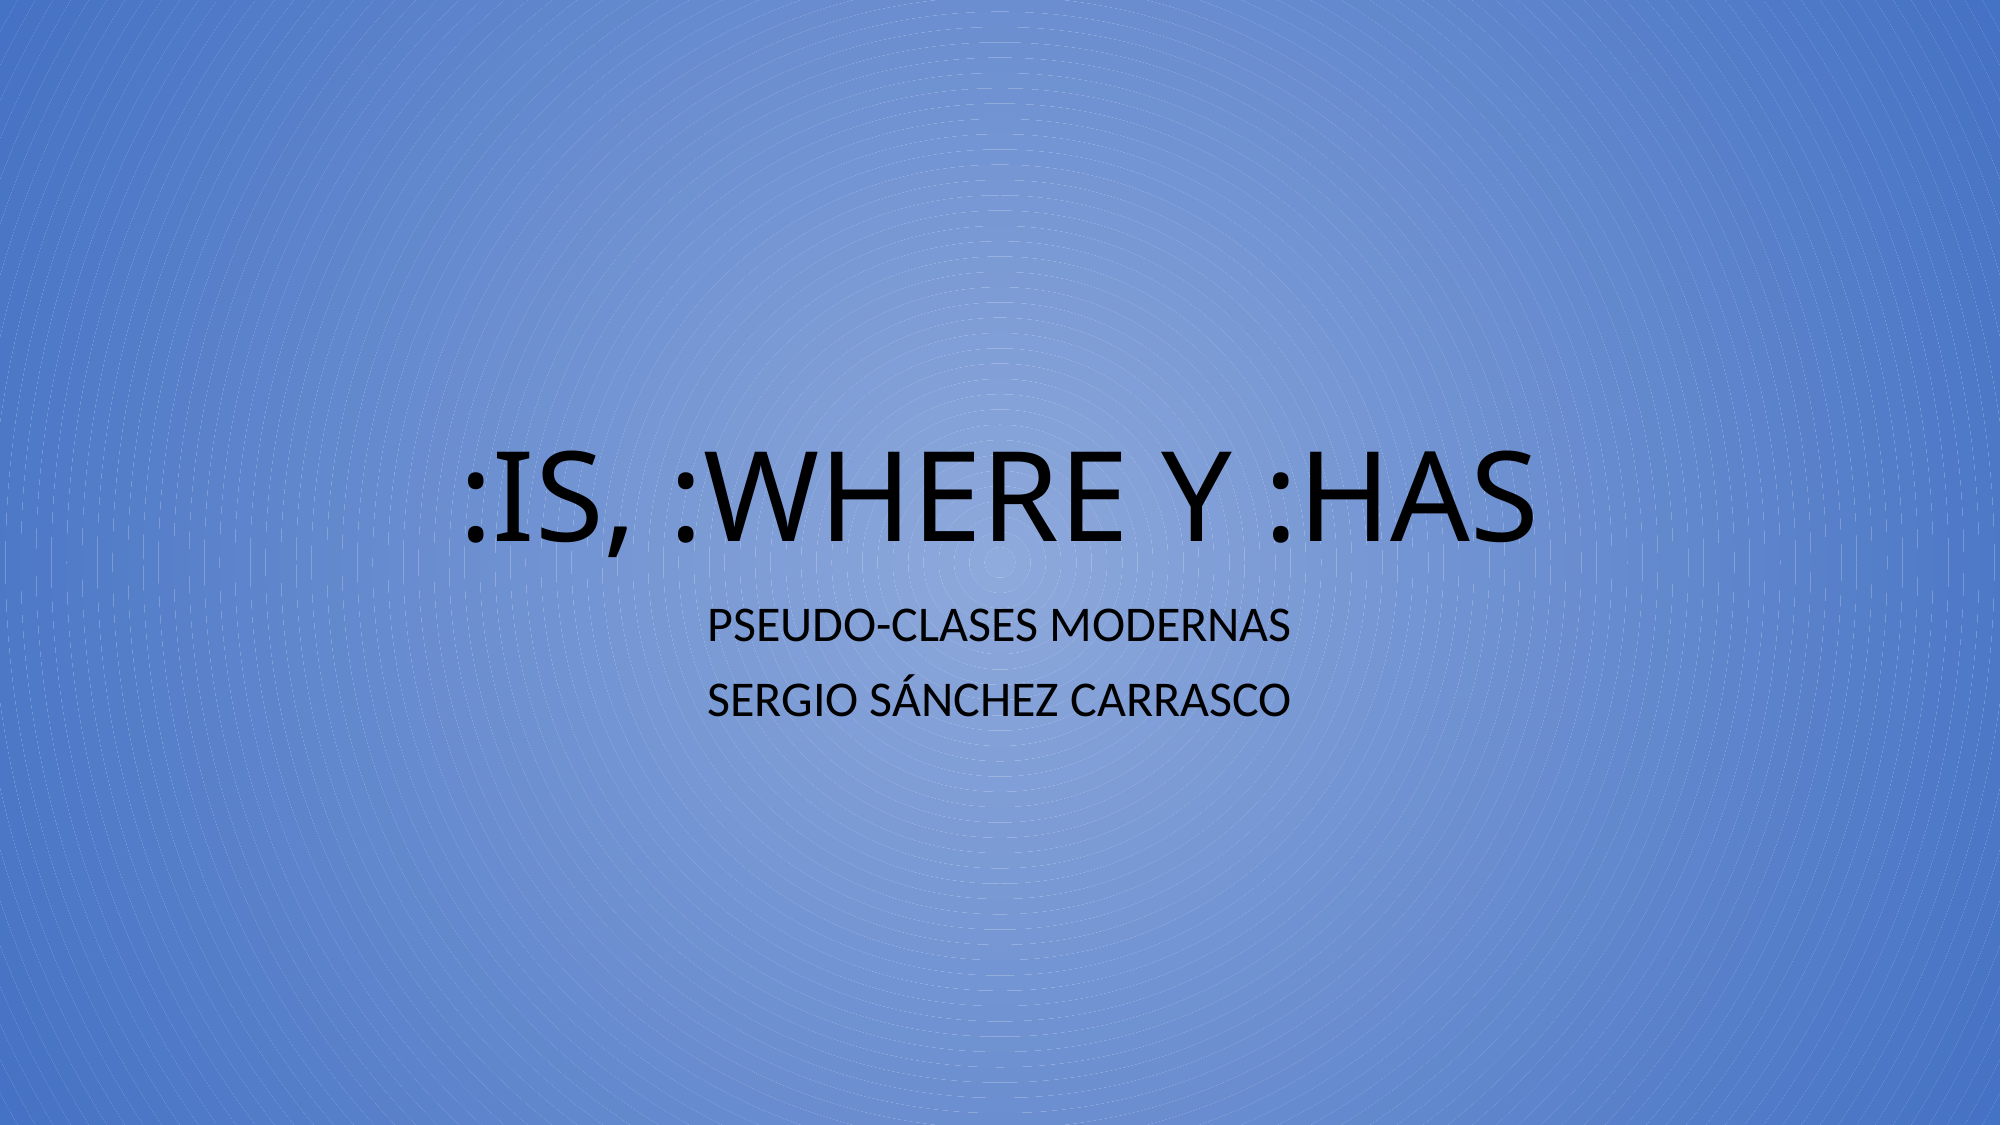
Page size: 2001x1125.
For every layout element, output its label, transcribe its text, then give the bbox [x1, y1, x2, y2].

subtitle PSEUDO-CLASES MODERNAS SERGIO SÁNCHEZ CARRASCO [249, 590, 1750, 863]
title :IS, :WHERE Y :HAS [249, 184, 1750, 576]
